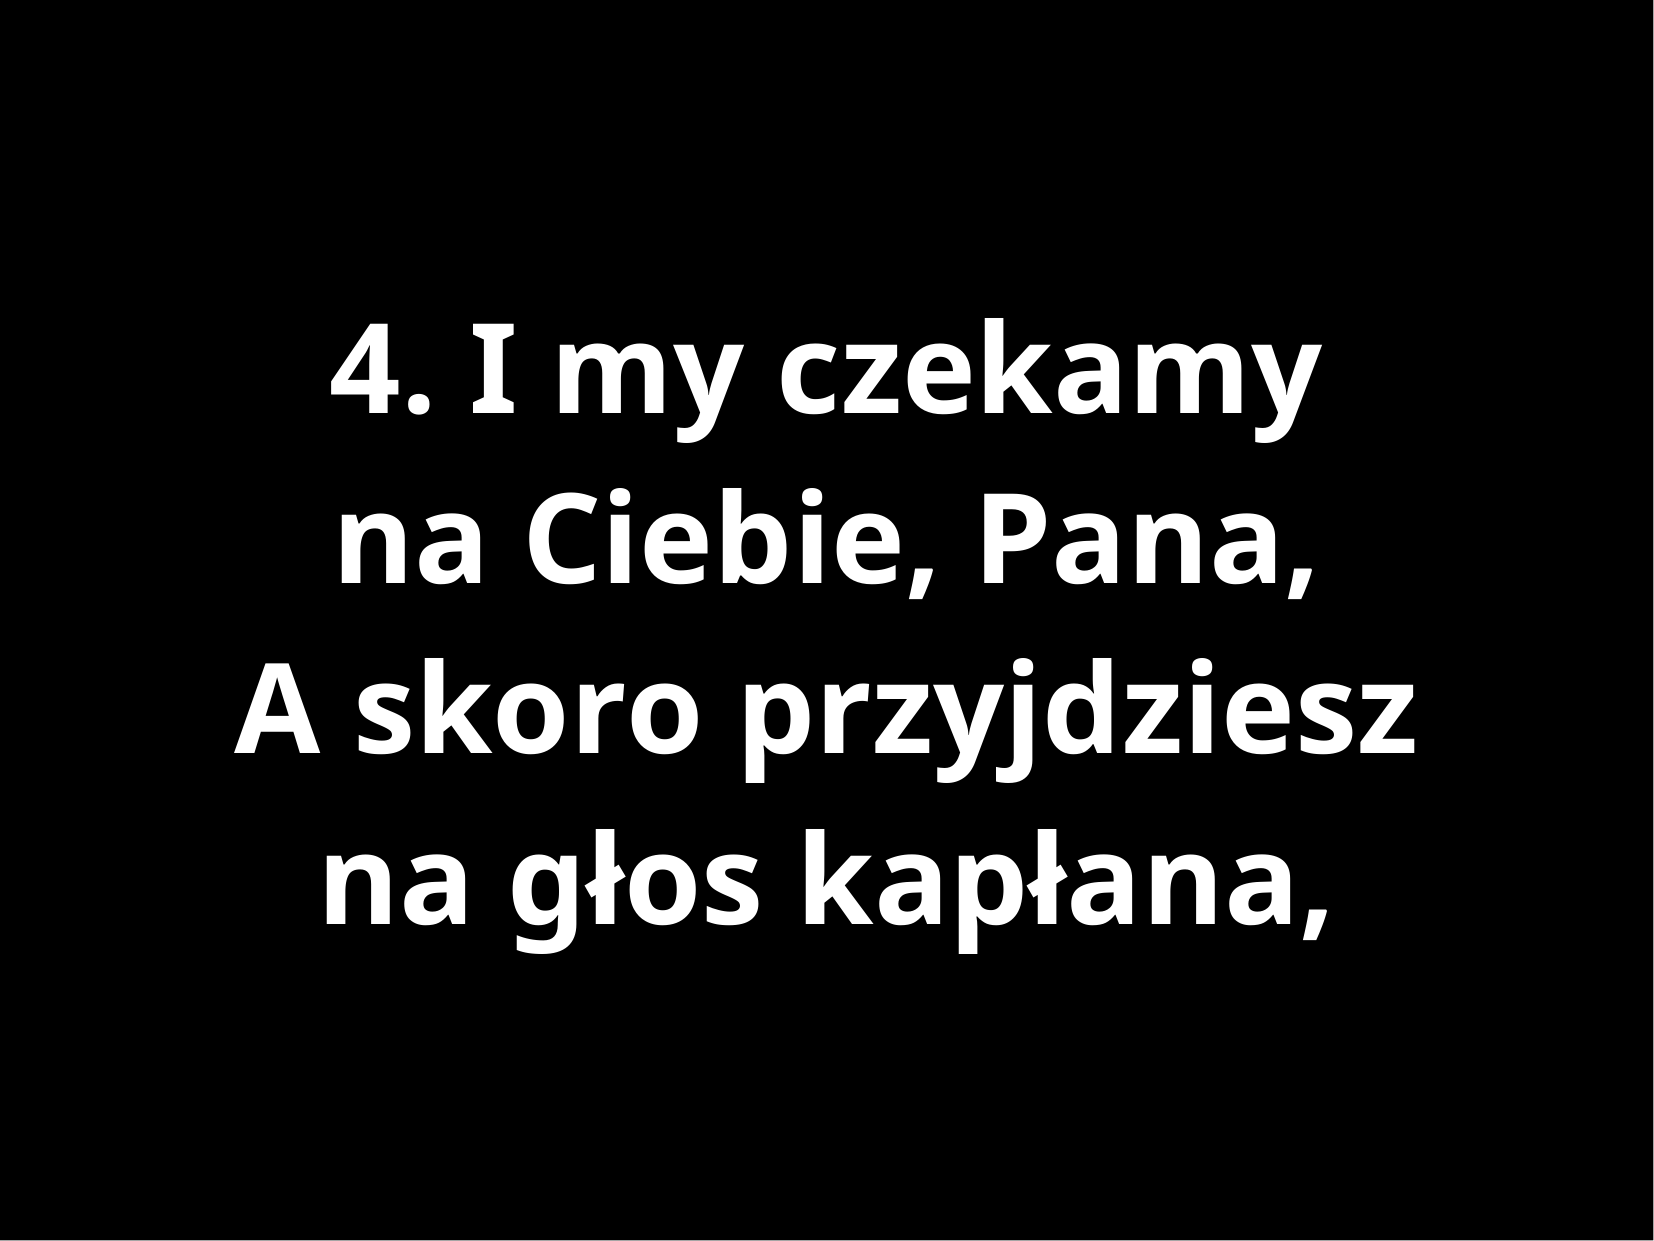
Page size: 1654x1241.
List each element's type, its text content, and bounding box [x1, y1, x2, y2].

title 4. I my czekamy na Ciebie, Pana, A skoro przyjdziesz na głos kapłana, [0, 0, 1654, 1241]
